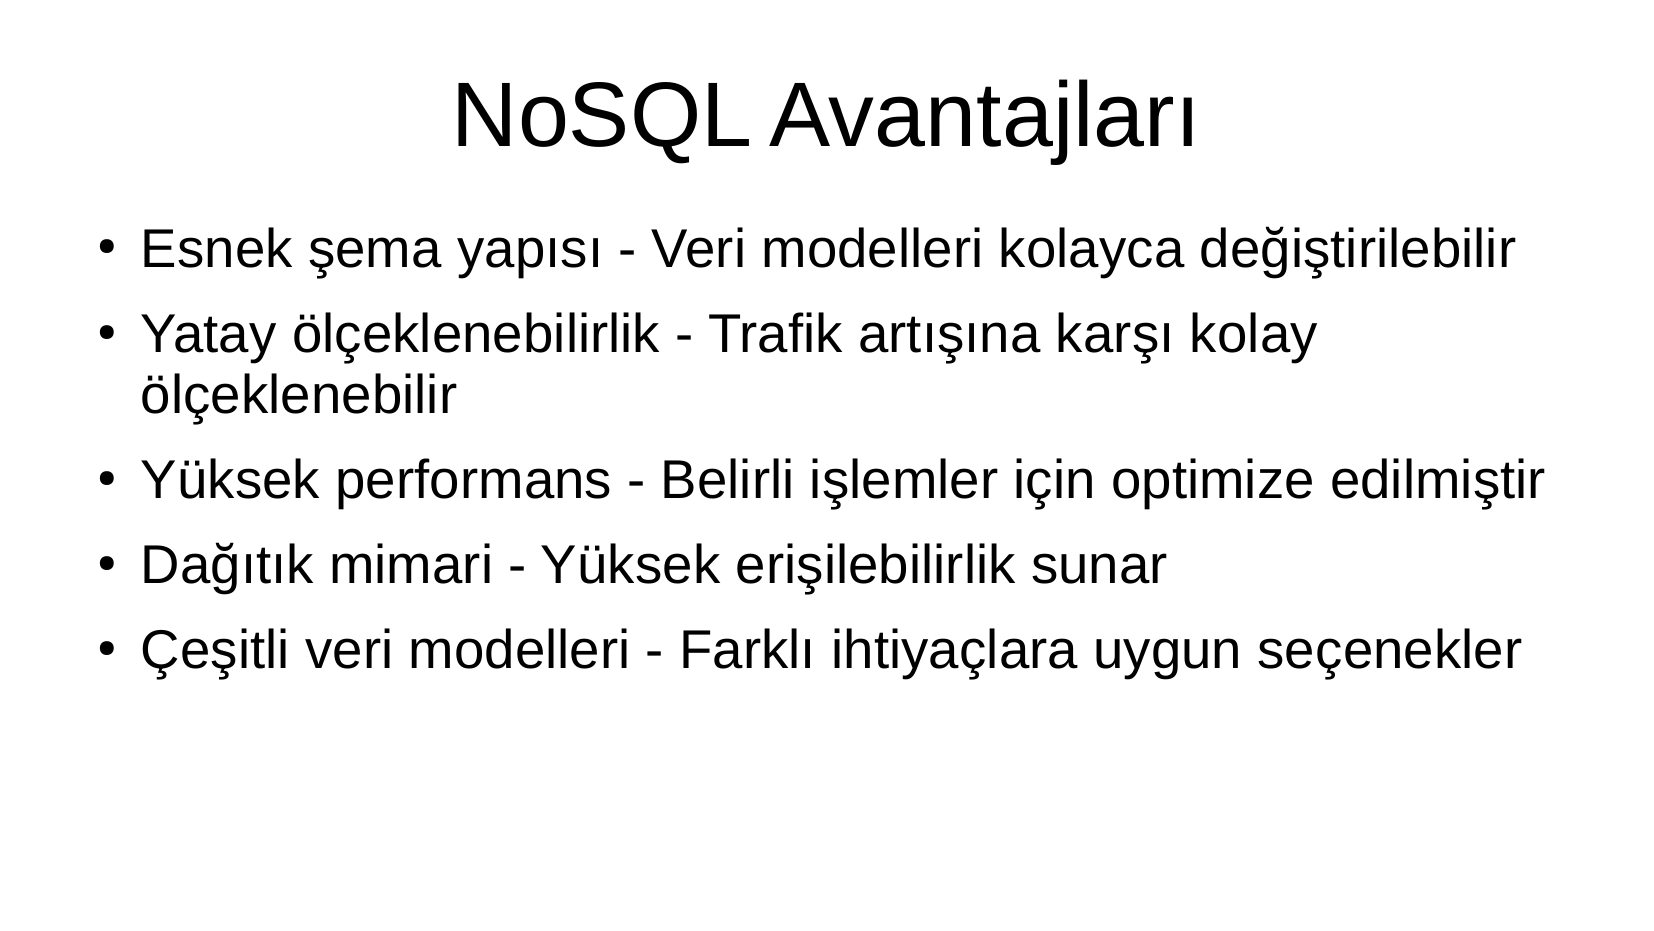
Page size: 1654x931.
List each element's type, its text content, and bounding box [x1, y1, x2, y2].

list Esnek şema yapısı - Veri modelleri kolayca değiştirilebilir Yatay ölçeklenebilirlik - Trafik artışına karşı kolay ölçeklenebilir Yüksek performans - Belirli işlemler için optimize edilmiştir Dağıtık mimari - Yüksek erişilebilirlik sunar Çeşitli veri modelleri - Farklı ihtiyaçlara uygun seçenekler [82, 217, 1571, 758]
title NoSQL Avantajları [82, 37, 1571, 193]
